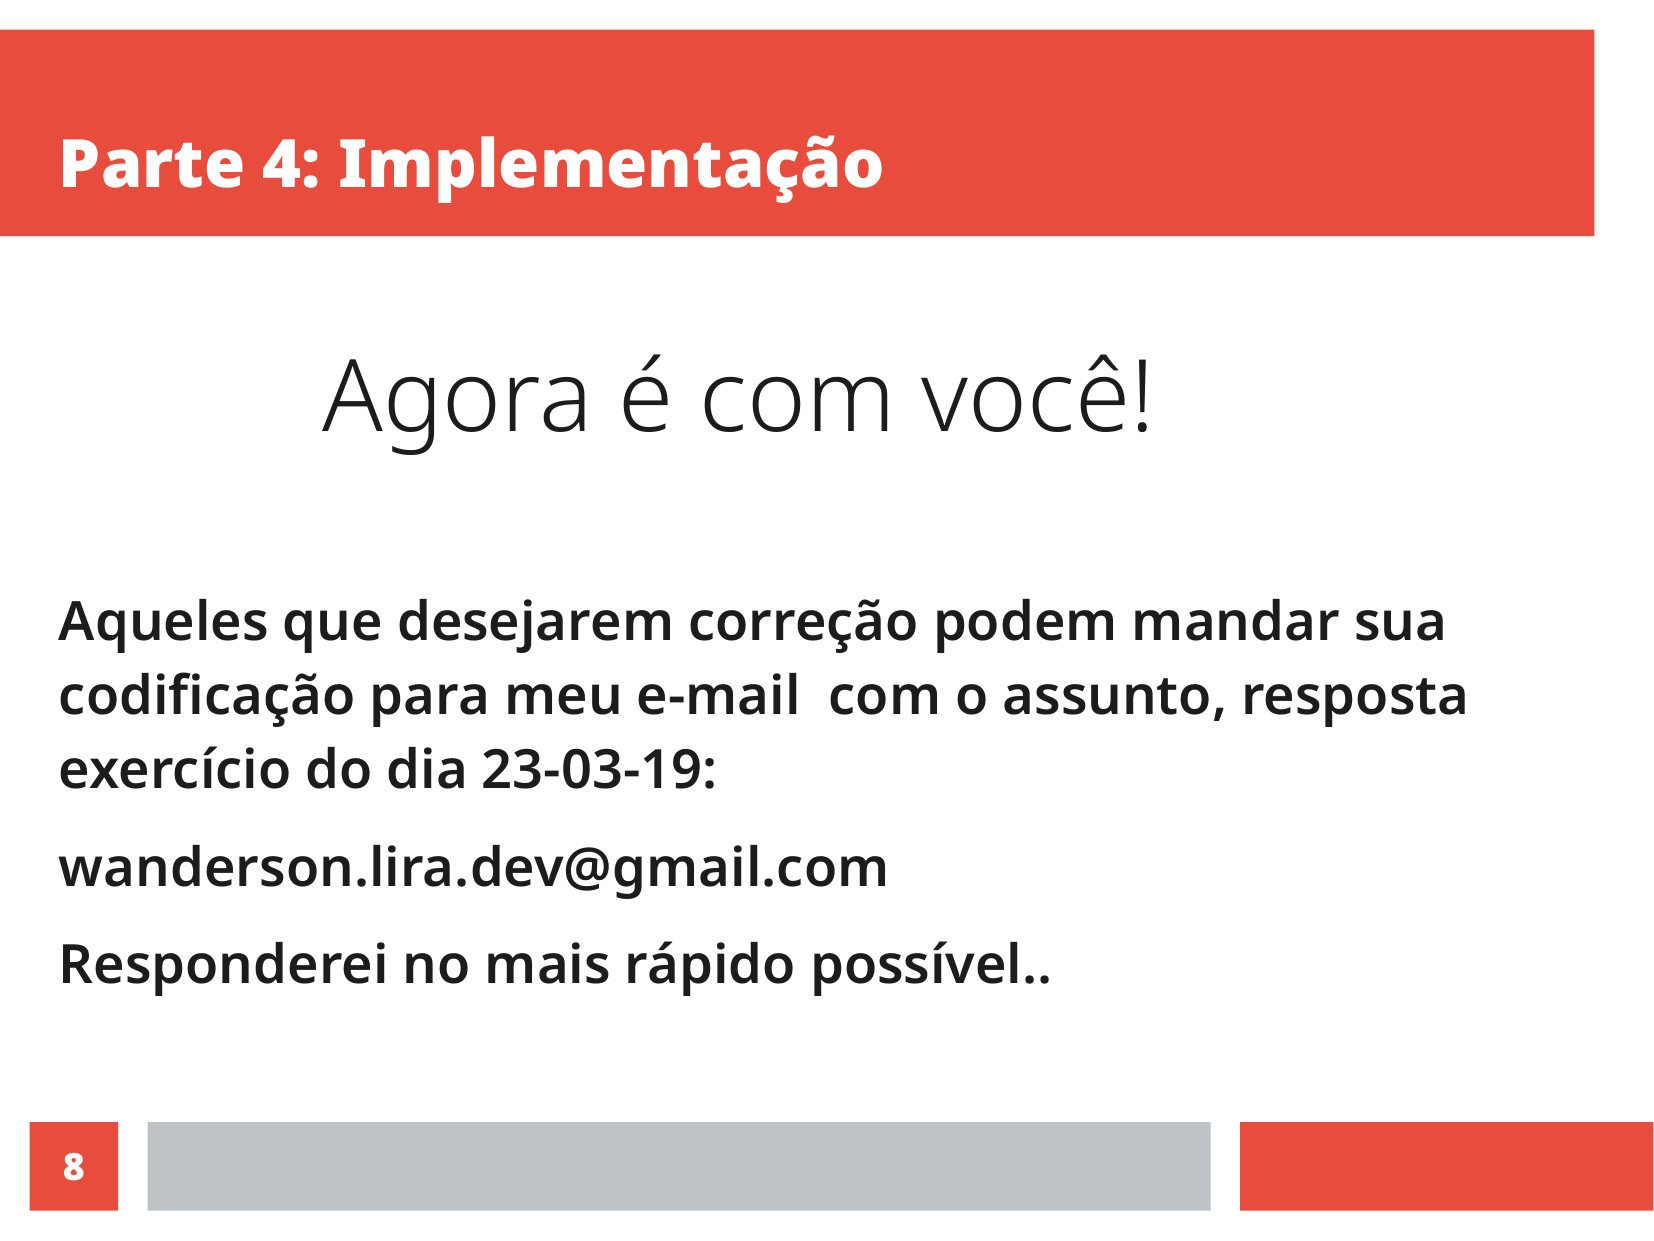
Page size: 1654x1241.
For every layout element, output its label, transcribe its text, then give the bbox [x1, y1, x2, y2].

list Agora é com você! Aqueles que desejarem correção podem mandar sua codificação para meu e-mail com o assunto, resposta exercício do dia 23-03-19: wanderson.lira.dev@gmail.com Responderei no mais rápido possível.. [59, 324, 1565, 1093]
title Parte 4: Implementação [59, 59, 1595, 207]
